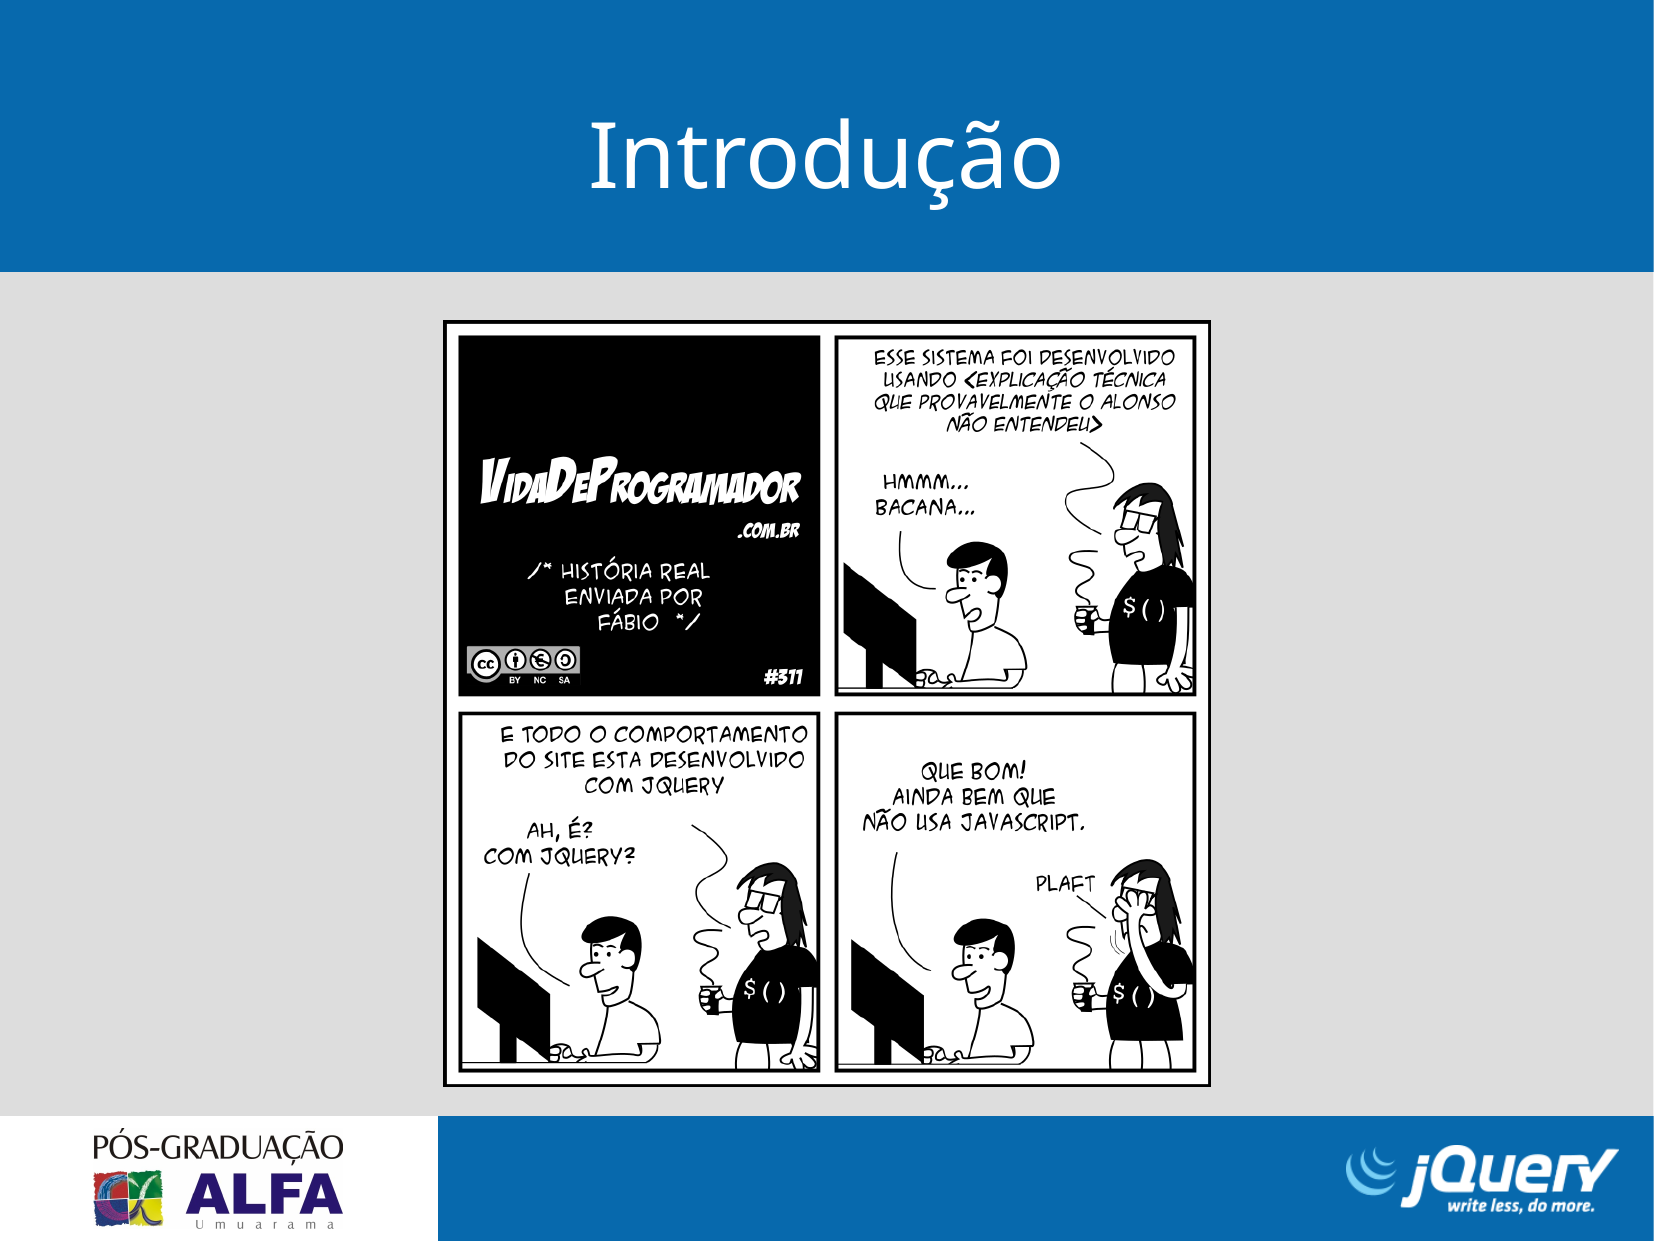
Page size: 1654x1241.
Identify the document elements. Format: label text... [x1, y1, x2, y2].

picture [443, 320, 1211, 1087]
title Introdução [82, 49, 1571, 257]
picture [438, 1116, 1654, 1241]
picture [93, 1128, 343, 1229]
picture [0, 0, 1654, 272]
